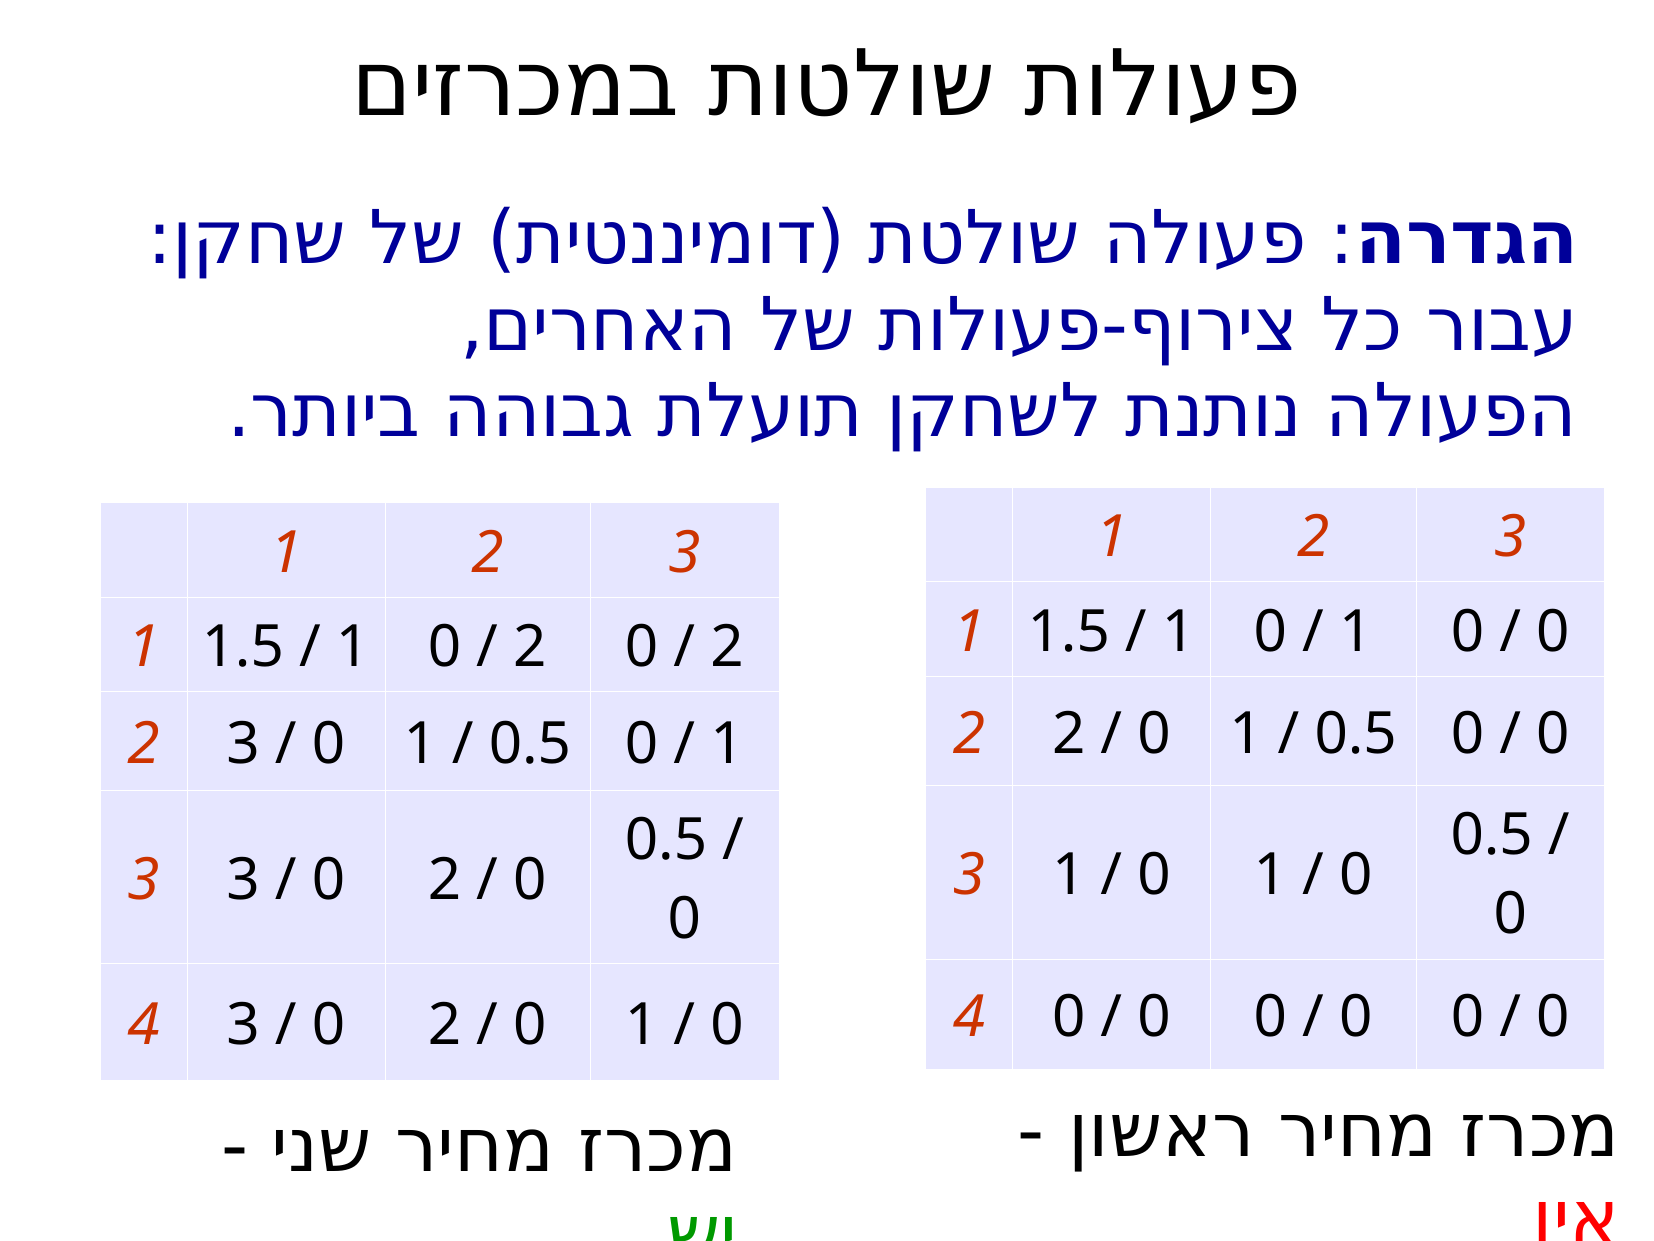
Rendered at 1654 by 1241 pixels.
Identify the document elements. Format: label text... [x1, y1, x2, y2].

table_cell 4 [926, 960, 1012, 1069]
table_cell 0 / 0 [1417, 677, 1604, 785]
table_header 3 [1417, 488, 1604, 581]
table_cell 1.5 / 1 [188, 598, 385, 691]
table_cell 0 / 0 [1417, 960, 1604, 1069]
table_header 2 [1211, 488, 1416, 581]
table_cell 0.5 / 0 [1417, 786, 1604, 959]
table_cell 0 / 1 [591, 692, 779, 790]
table_cell 0 / 2 [386, 598, 590, 691]
table_header 2 [386, 503, 590, 597]
title פעולות שולטות במכרזים [82, 32, 1571, 136]
table_cell 1 [926, 582, 1012, 676]
table_cell 3 / 0 [188, 692, 385, 790]
table_cell 0 / 0 [1211, 960, 1416, 1069]
table_cell 1 [101, 598, 187, 691]
table_cell 4 [101, 964, 187, 1080]
table_cell 1 / 0.5 [386, 692, 590, 790]
table_cell 0.5 / 0 [591, 791, 779, 963]
list הגדרה: פעולה שולטת (דומיננטית) של שחקן: עבור כל צירוף-פעולות של האחרים, הפעולה נותנת לשחקן תועלת גבוהה ביותר. [90, 195, 1579, 580]
table_cell 3 [101, 791, 187, 963]
table_cell 0 / 0 [1013, 960, 1210, 1069]
table_cell 1 / 0 [1211, 786, 1416, 959]
text_box מכרז מחיר ראשון - אין [930, 1079, 1636, 1241]
table_cell 1.5 / 1 [1013, 582, 1210, 676]
table_cell 0 / 1 [1211, 582, 1416, 676]
table_cell 1 / 0.5 [1211, 677, 1416, 785]
table_cell 0 / 0 [1417, 582, 1604, 676]
text_box מכרז מחיר שני - יש [120, 1094, 753, 1241]
table_cell 3 [926, 786, 1012, 959]
table_cell 3 / 0 [188, 964, 385, 1080]
table_cell 3 / 0 [188, 791, 385, 963]
table_cell 2 [926, 677, 1012, 785]
table_header 3 [591, 503, 779, 597]
table_cell 1 / 0 [1013, 786, 1210, 959]
table_cell 2 / 0 [1013, 677, 1210, 785]
table_cell 2 / 0 [386, 791, 590, 963]
table_header 1 [188, 503, 385, 597]
table_header 1 [1013, 488, 1210, 581]
table_cell 1 / 0 [591, 964, 779, 1080]
table_header [101, 503, 187, 597]
table_cell 0 / 2 [591, 598, 779, 691]
table_cell 2 / 0 [386, 964, 590, 1080]
table_header [926, 488, 1012, 581]
table_cell 2 [101, 692, 187, 790]
